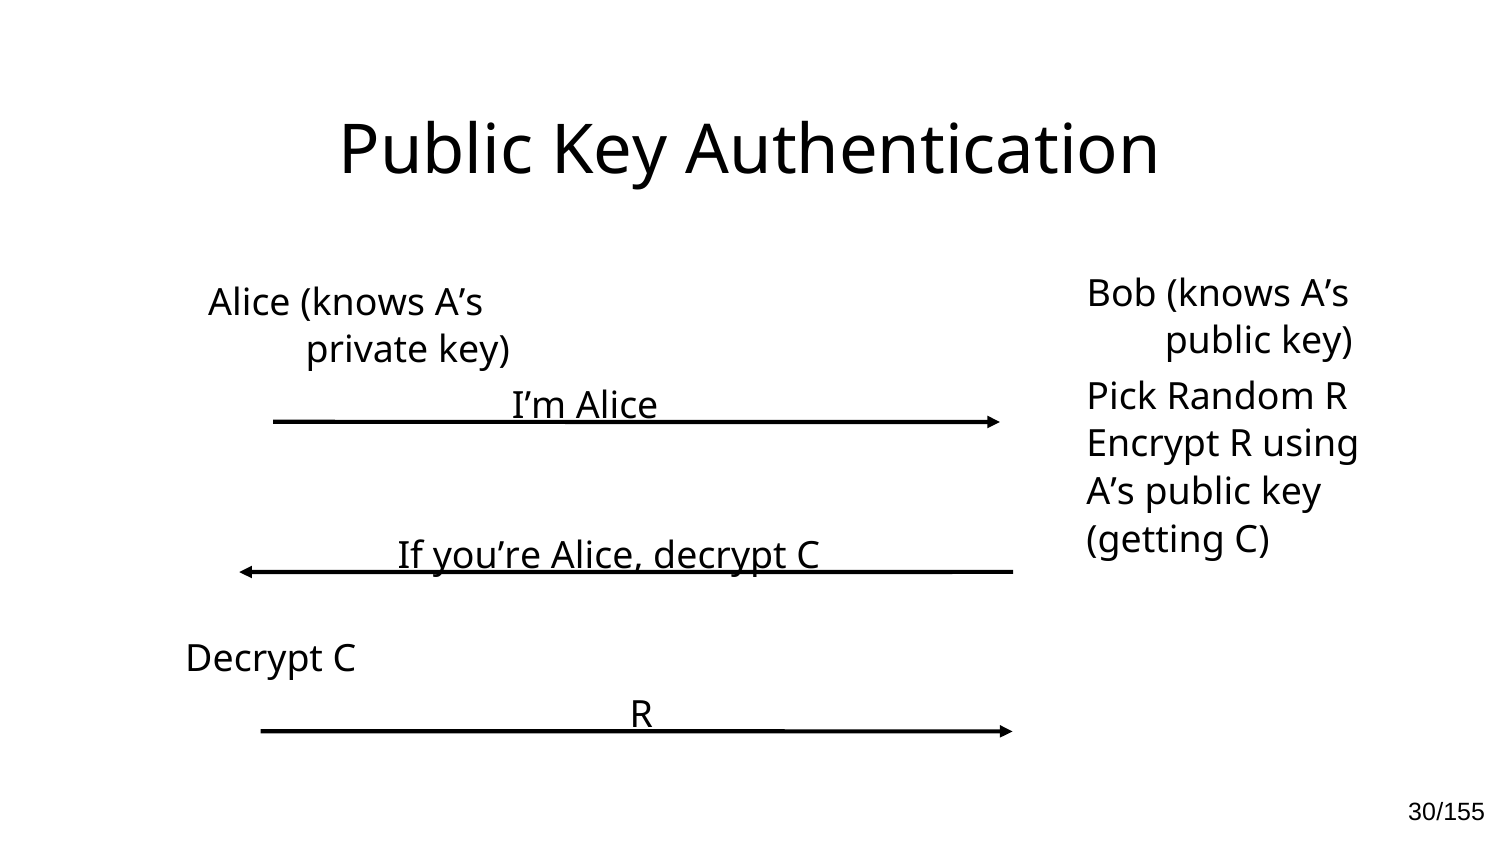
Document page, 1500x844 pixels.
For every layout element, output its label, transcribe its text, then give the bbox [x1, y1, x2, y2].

text_box Alice (knows A’s private key) [193, 269, 526, 379]
text_box Decrypt C [170, 626, 372, 687]
title Public Key Authentication [112, 74, 1388, 216]
text_box Pick Random R Encrypt R using A’s public key (getting C) [1071, 363, 1375, 568]
text_box Bob (knows A’s public key) [1071, 260, 1369, 363]
text_box R [614, 682, 669, 744]
text_box If you’re Alice, decrypt C [382, 523, 837, 584]
text_box I’m Alice [496, 373, 775, 434]
